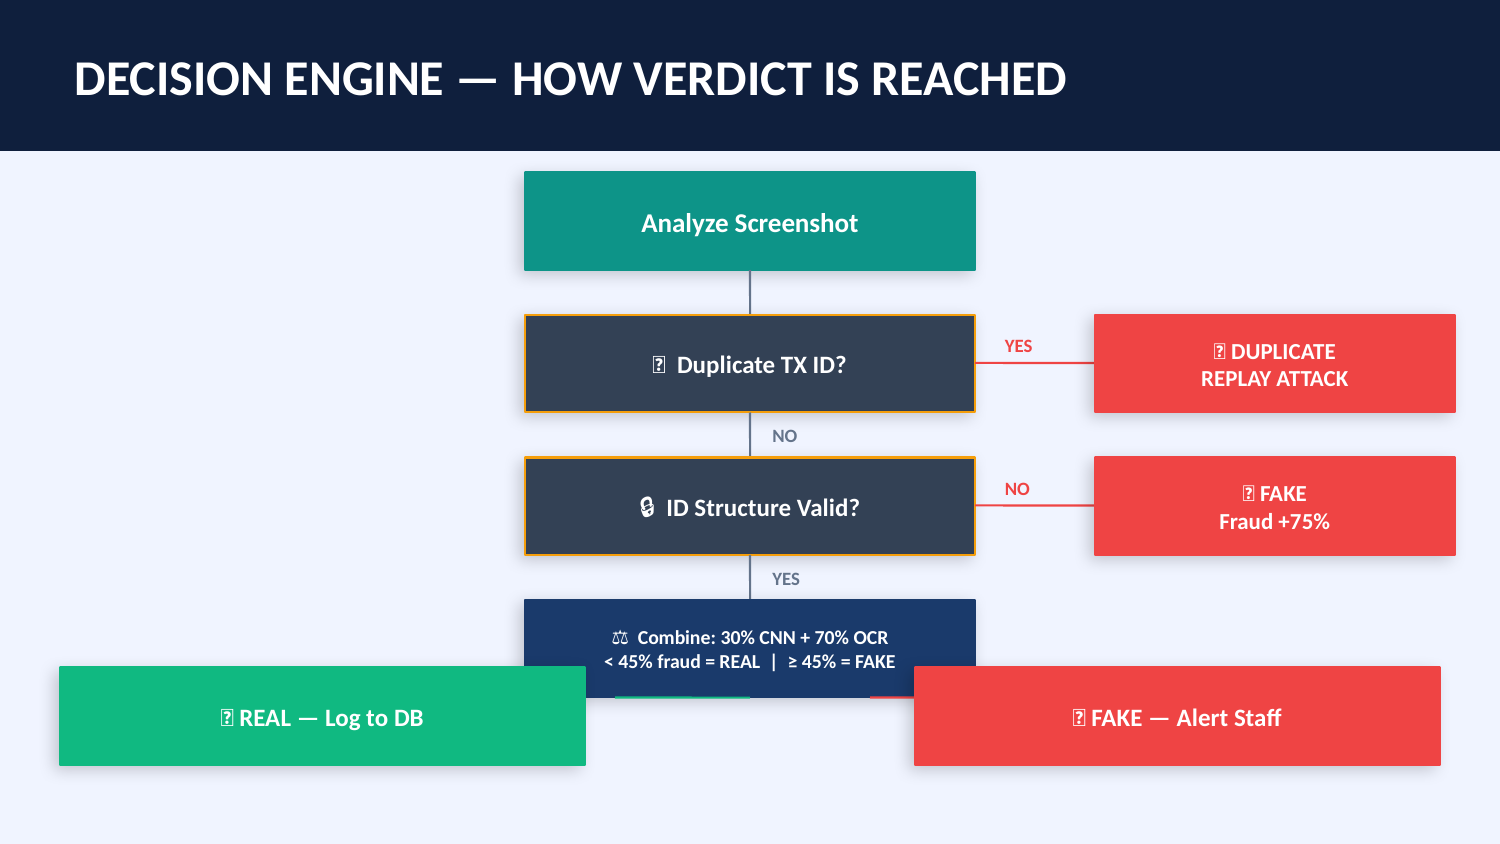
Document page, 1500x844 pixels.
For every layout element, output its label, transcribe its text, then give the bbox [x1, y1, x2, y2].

text_box 🔁 Duplicate TX ID? [524, 315, 975, 413]
text_box Analyze Screenshot [524, 172, 975, 270]
text_box ❌ FAKE Fraud +75% [1094, 457, 1455, 555]
text_box DECISION ENGINE — HOW VERDICT IS REACHED [59, 7, 1440, 143]
text_box 🔒 ID Structure Valid? [524, 457, 975, 555]
text_box 🚨 DUPLICATE REPLAY ATTACK [1094, 315, 1455, 413]
text_box YES [989, 314, 1080, 375]
text_box ⚖️ Combine: 30% CNN + 70% OCR < 45% fraud = REAL | ≥ 45% = FAKE [524, 600, 975, 698]
text_box NO [757, 412, 833, 457]
text_box NO [989, 457, 1080, 518]
text_box YES [757, 554, 833, 600]
text_box [0, 0, 1500, 150]
text_box ✅ REAL — Log to DB [59, 667, 585, 765]
text_box ❌ FAKE — Alert Staff [914, 667, 1440, 765]
